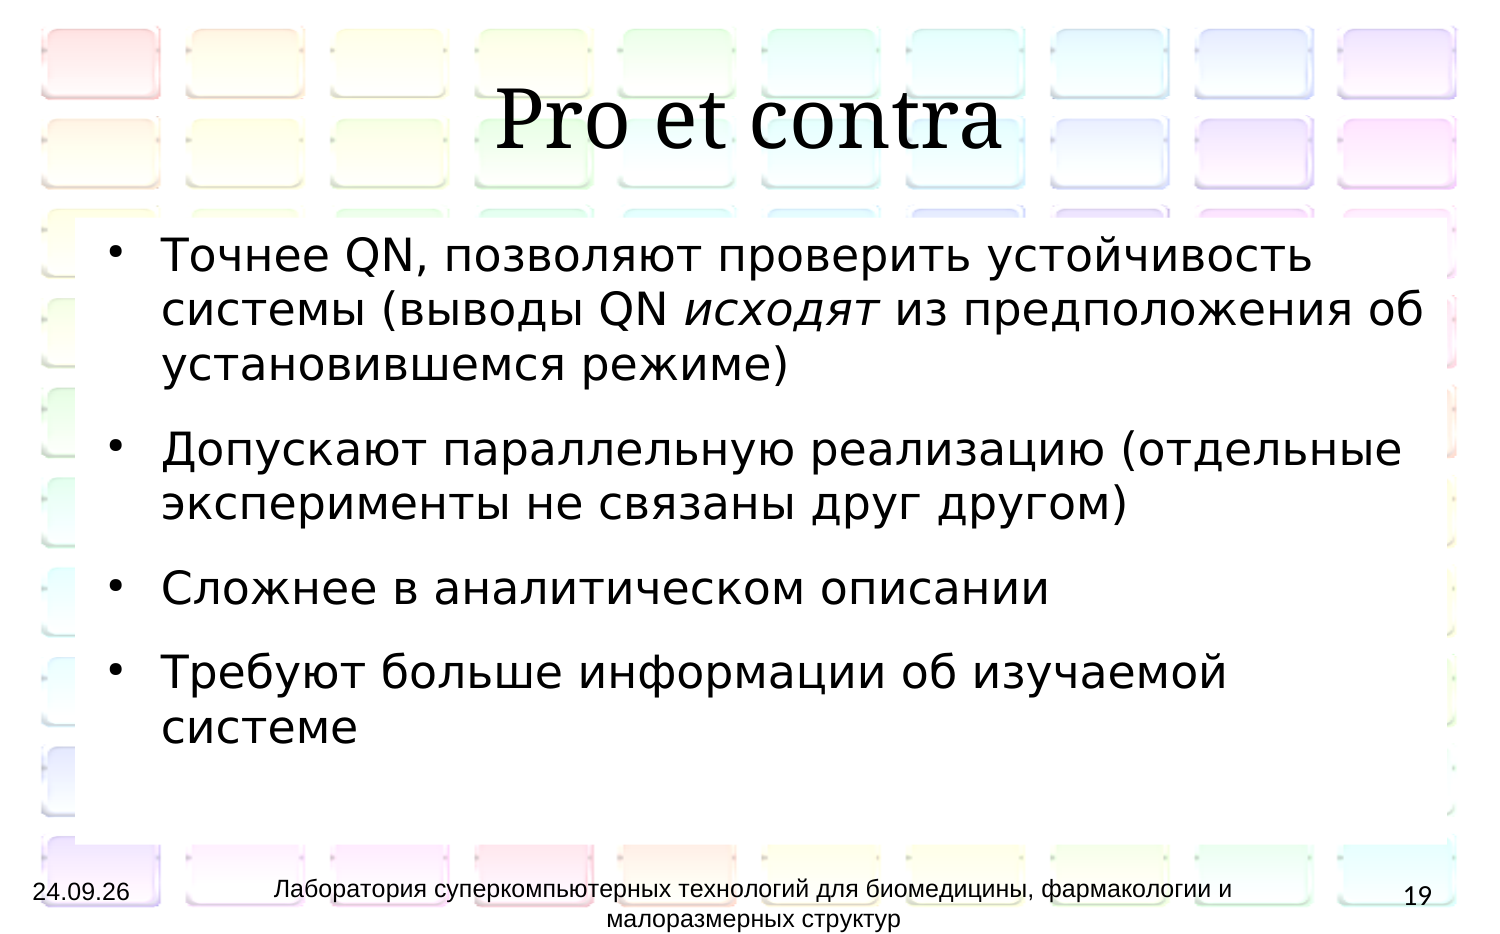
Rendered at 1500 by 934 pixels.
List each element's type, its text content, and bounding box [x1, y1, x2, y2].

picture [0, 0, 1500, 934]
text_box 25.11.12 [17, 868, 184, 918]
list Точнее QN, позволяют проверить устойчивость системы (выводы QN исходят из предположения об установившемся режиме) Допускают параллельную реализацию (отдельные эксперименты не связаны друг другом) Сложнее в аналитическом описании Требуют больше информации об изучаемой системе [75, 217, 1447, 845]
text_box Лаборатория суперкомпьютерных технологий для биомедицины, фармакологии и малоразмерных структур [171, 864, 1338, 915]
text_box <number> [1387, 868, 1473, 918]
title Pro et contra [75, 37, 1426, 193]
